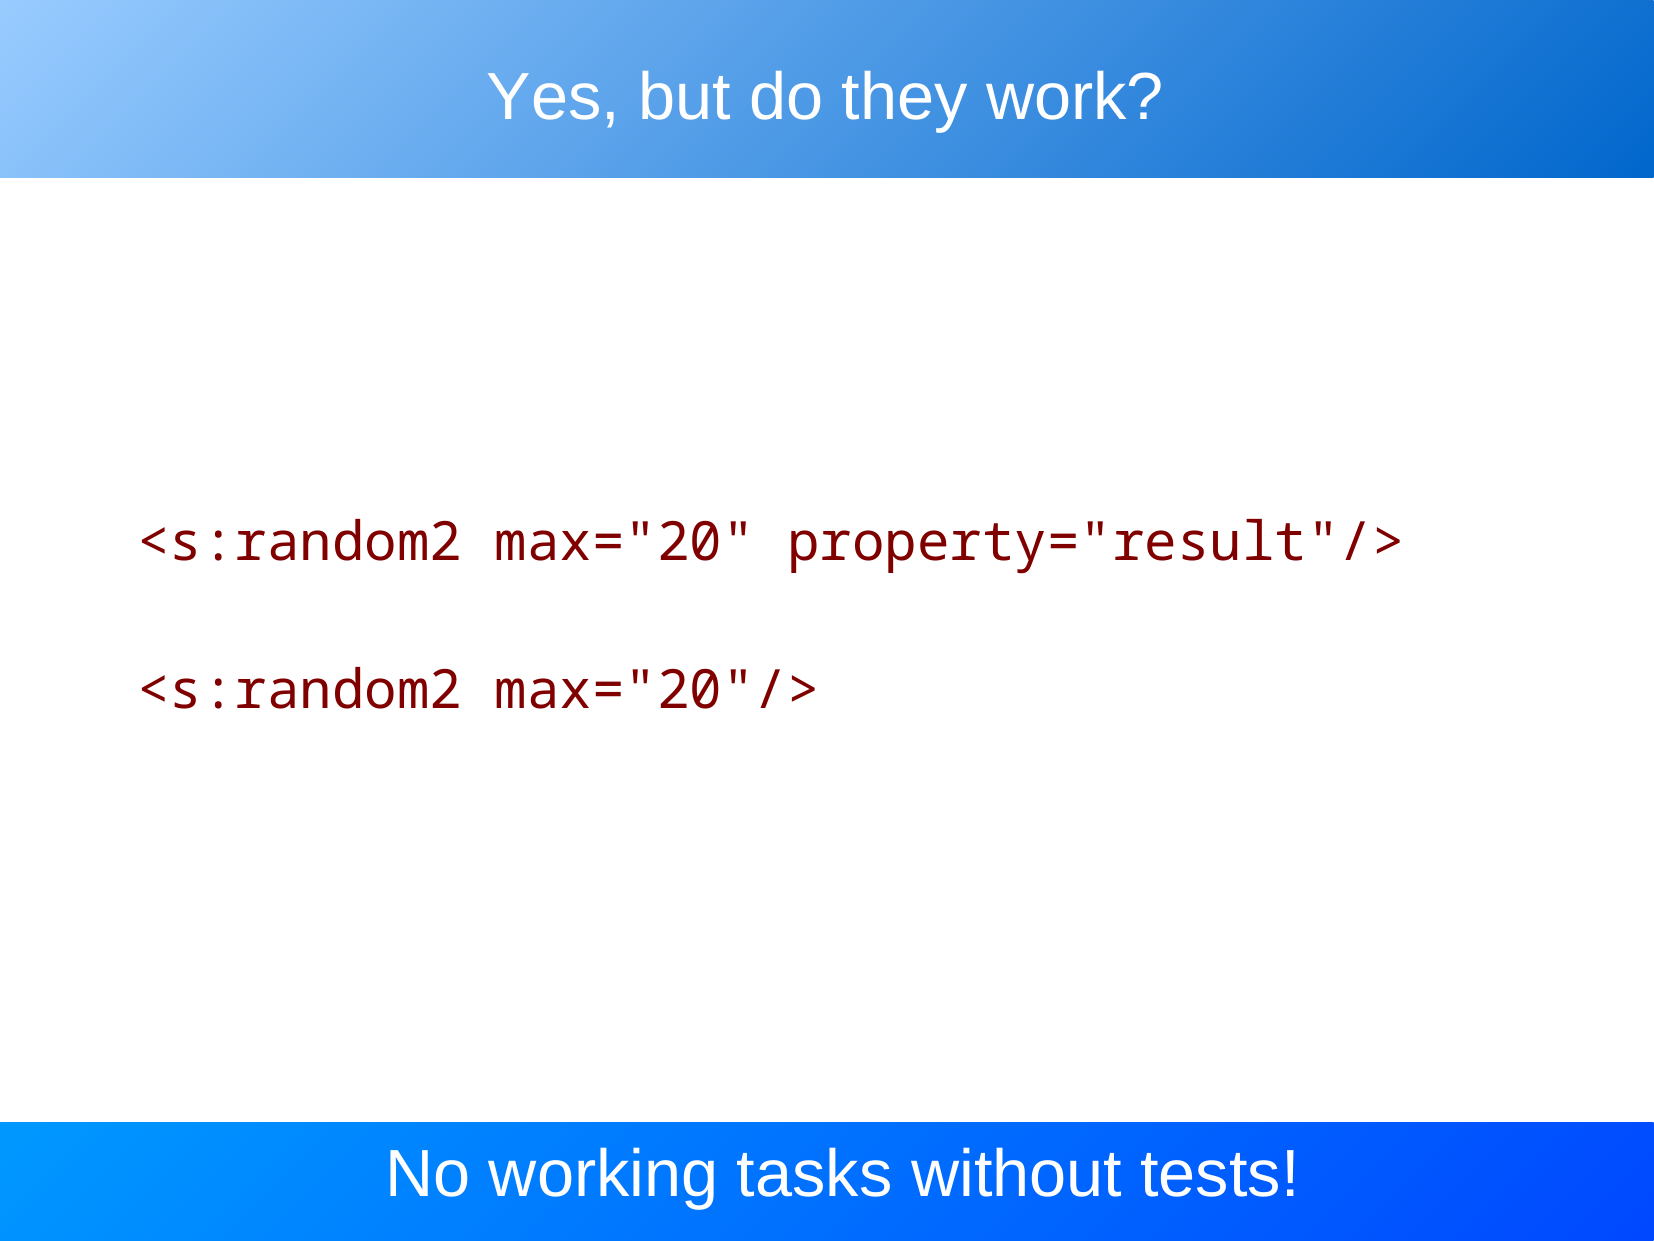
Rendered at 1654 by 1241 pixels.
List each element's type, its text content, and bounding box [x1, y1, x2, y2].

text_box <s:random2 max="20" property="result"/> <s:random2 max="20"/> [122, 462, 1570, 788]
title Yes, but do they work? [162, 59, 1489, 148]
title No working tasks without tests! [179, 1136, 1506, 1225]
